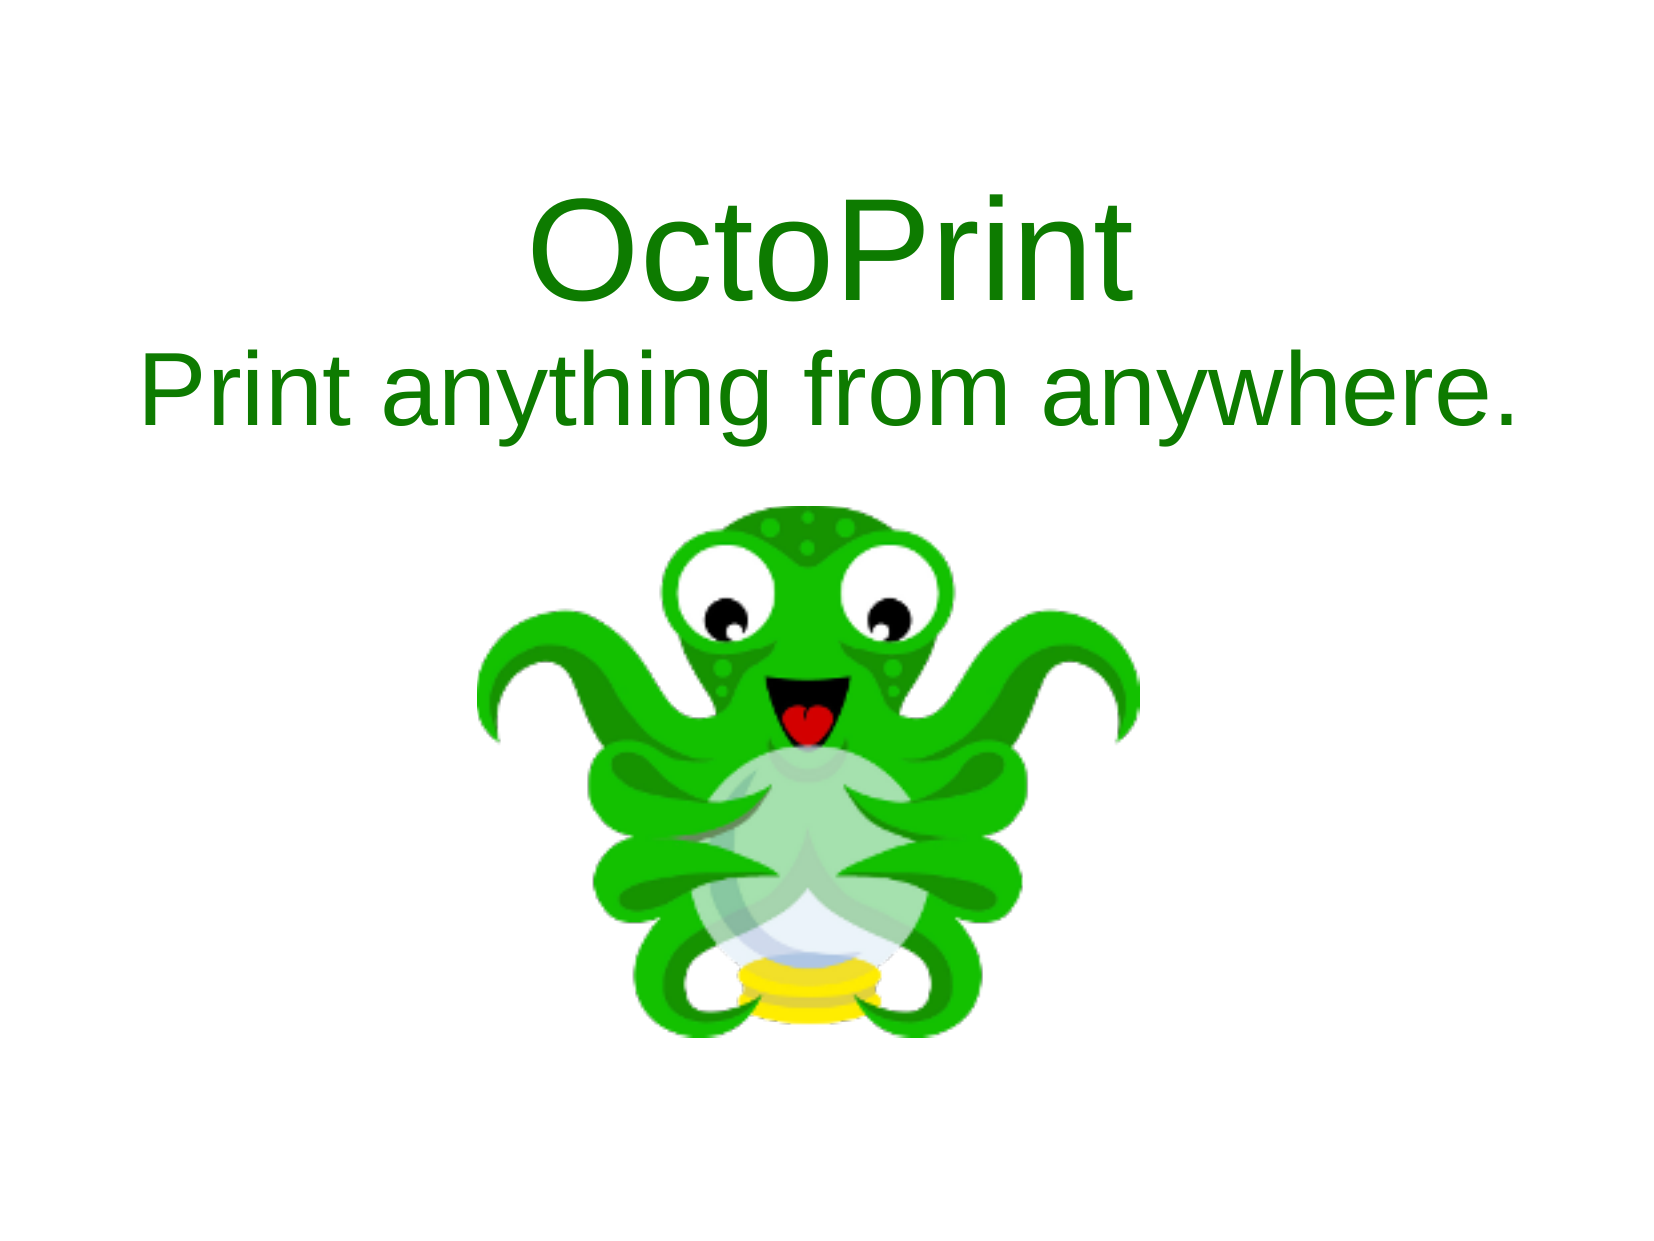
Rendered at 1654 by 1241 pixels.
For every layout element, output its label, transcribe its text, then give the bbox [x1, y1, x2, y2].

picture [477, 506, 1140, 1039]
title OctoPrint Print anything from anywhere. [86, 150, 1575, 466]
